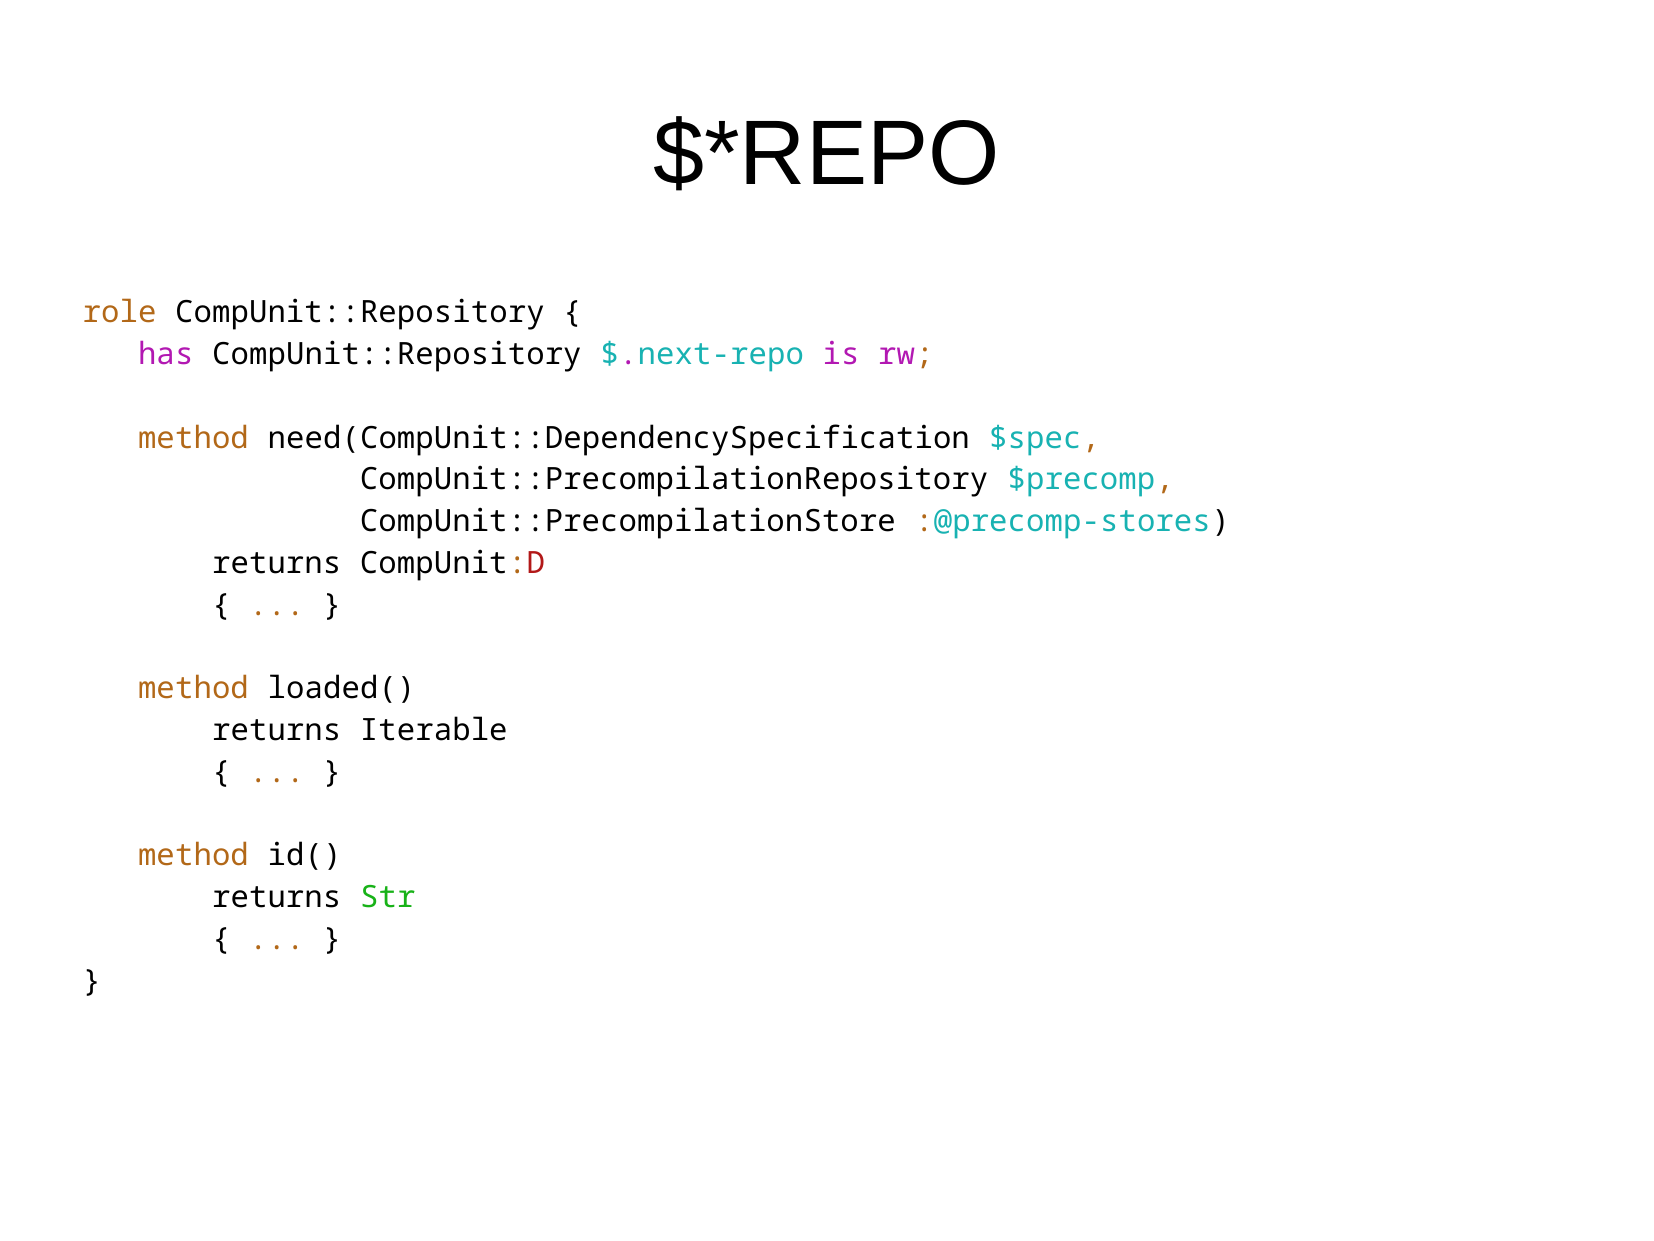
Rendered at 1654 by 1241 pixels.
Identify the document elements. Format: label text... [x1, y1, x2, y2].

list role CompUnit::Repository { has CompUnit::Repository $.next-repo is rw; method need(CompUnit::DependencySpecification $spec, CompUnit::PrecompilationRepository $precomp, CompUnit::PrecompilationStore :@precomp-stores) returns CompUnit:D { ... } method loaded() returns Iterable { ... } method id() returns Str { ... } } [82, 290, 1571, 1010]
title $*REPO [82, 49, 1571, 257]
